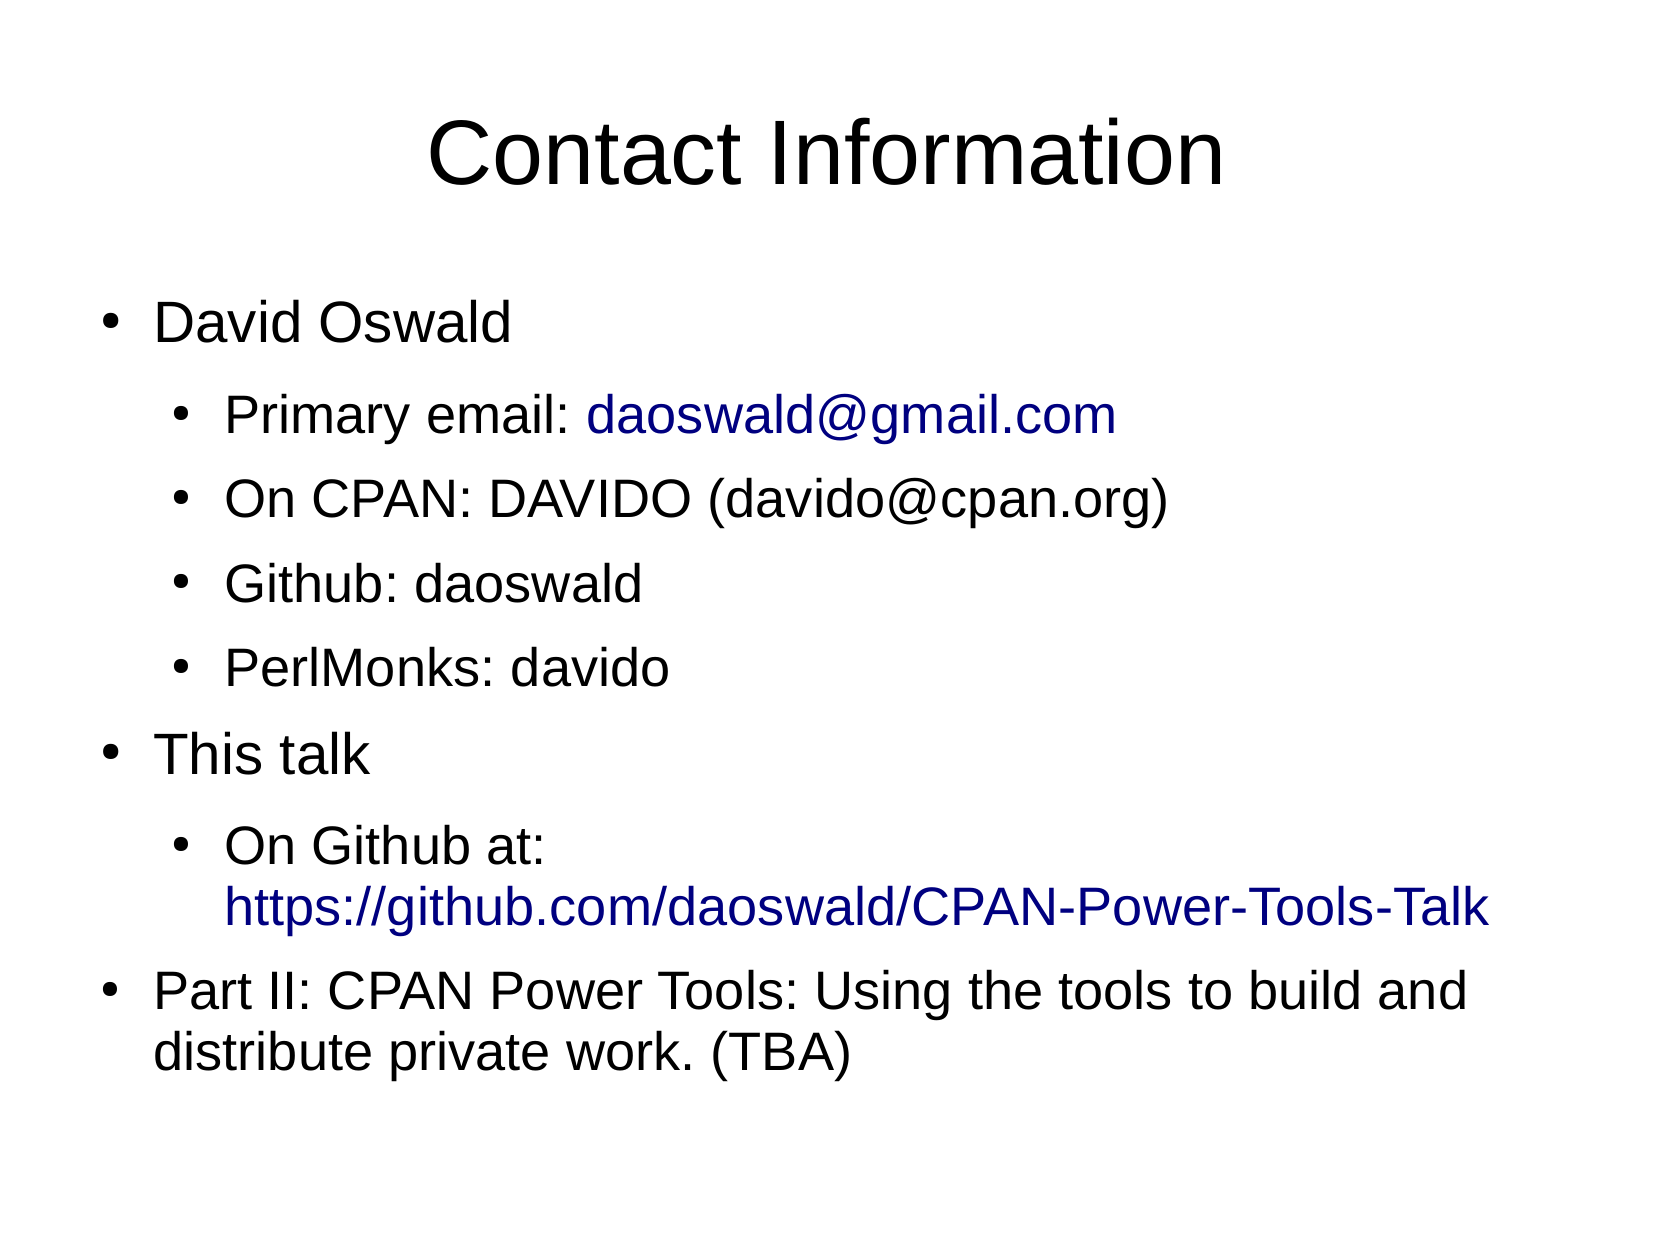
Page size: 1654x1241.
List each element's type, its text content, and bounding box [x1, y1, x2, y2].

list David Oswald Primary email: daoswald@gmail.com On CPAN: DAVIDO (davido@cpan.org) Github: daoswald PerlMonks: davido This talk On Github at: https://github.com/daoswald/CPAN-Power-Tools-Talk Part II: CPAN Power Tools: Using the tools to build and distribute private work. (TBA) [82, 290, 1571, 1109]
title Contact Information [82, 49, 1571, 257]
